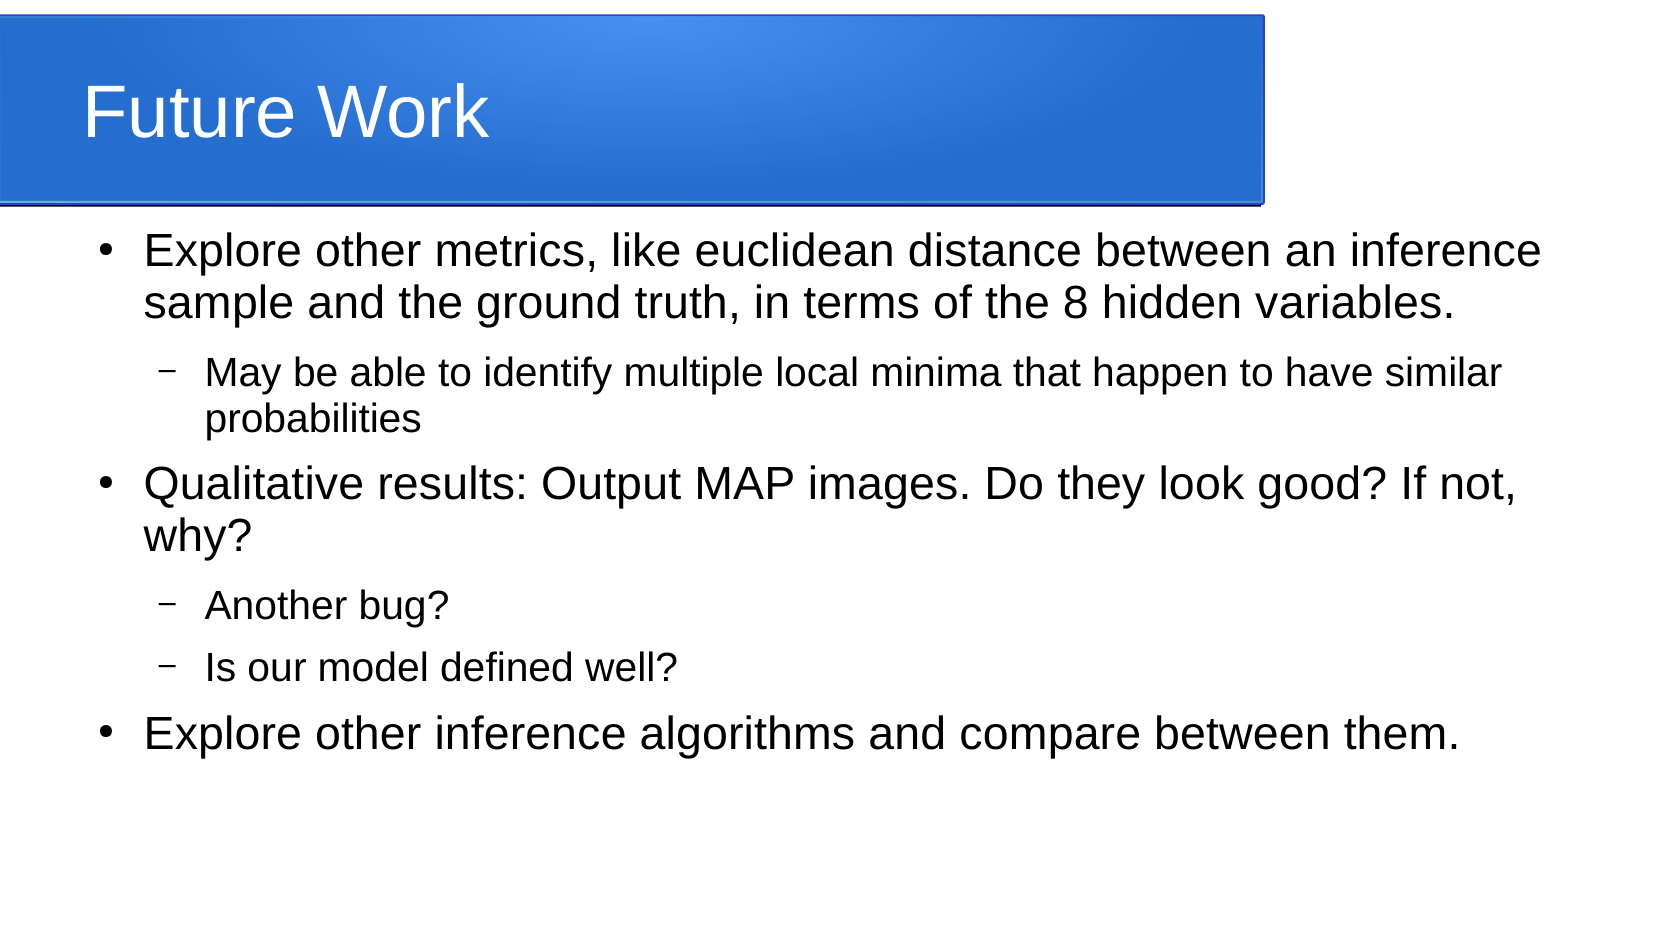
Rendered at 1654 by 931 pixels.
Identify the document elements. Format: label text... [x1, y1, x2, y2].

title Future Work [82, 35, 1235, 189]
list Explore other metrics, like euclidean distance between an inference sample and the ground truth, in terms of the 8 hidden variables. May be able to identify multiple local minima that happen to have similar probabilities Qualitative results: Output MAP images. Do they look good? If not, why? Another bug? Is our model defined well? Explore other inference algorithms and compare between them. [82, 224, 1571, 764]
